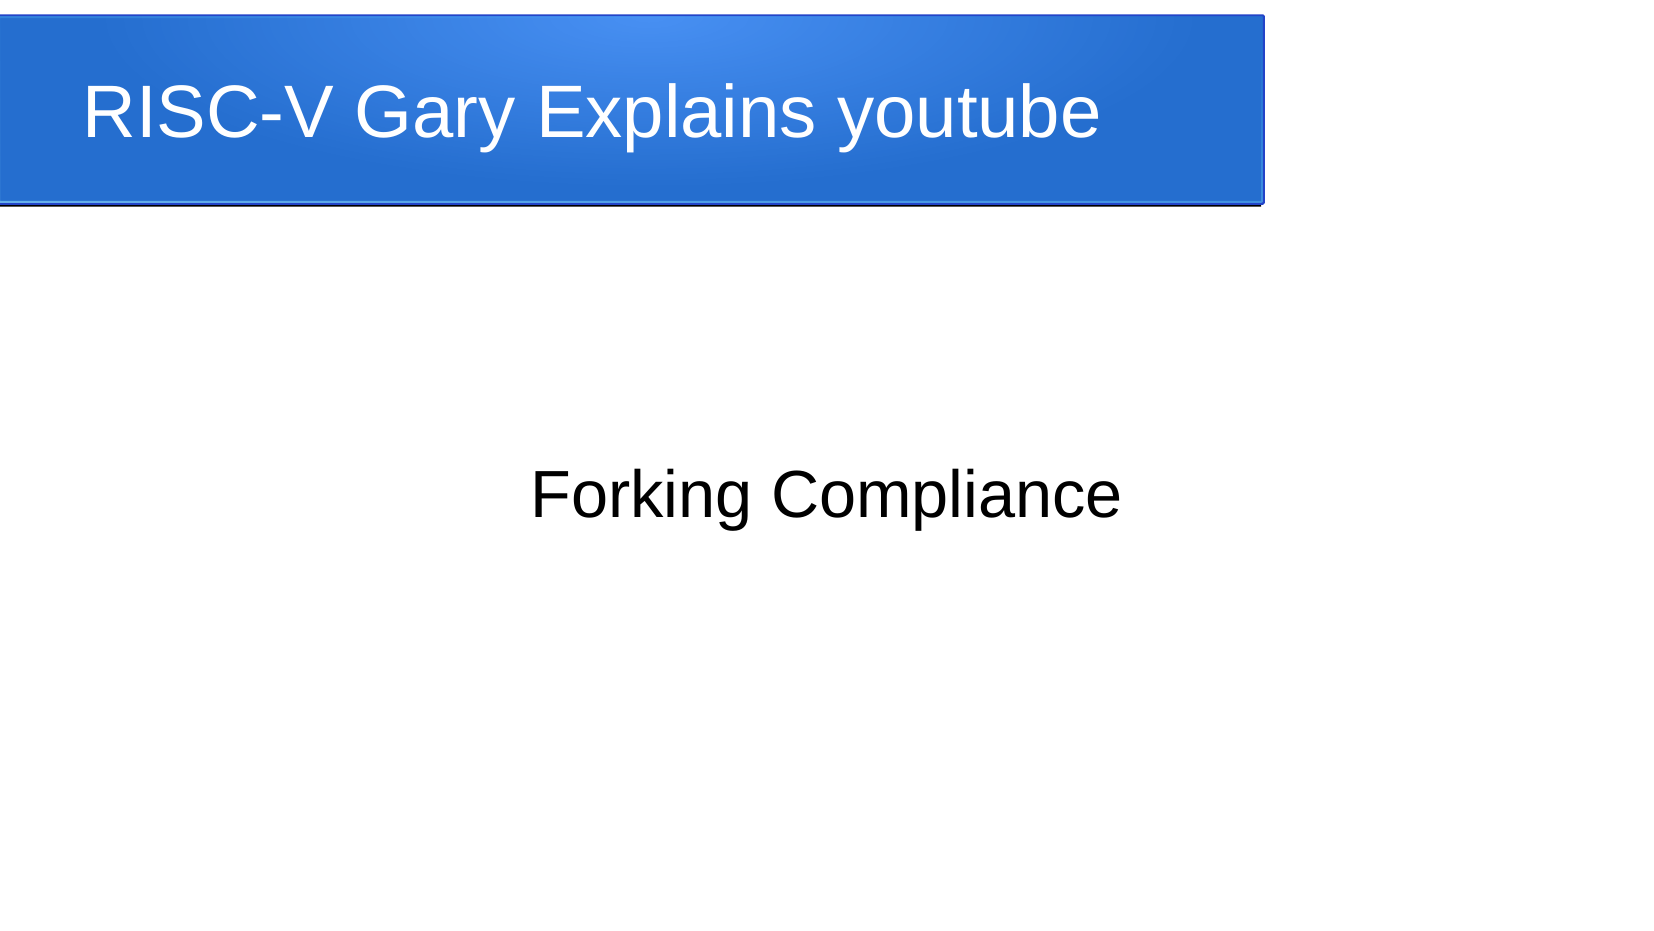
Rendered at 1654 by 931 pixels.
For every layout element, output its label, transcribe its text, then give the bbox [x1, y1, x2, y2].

subtitle Forking Compliance [82, 224, 1571, 764]
title RISC-V Gary Explains youtube [82, 35, 1235, 189]
